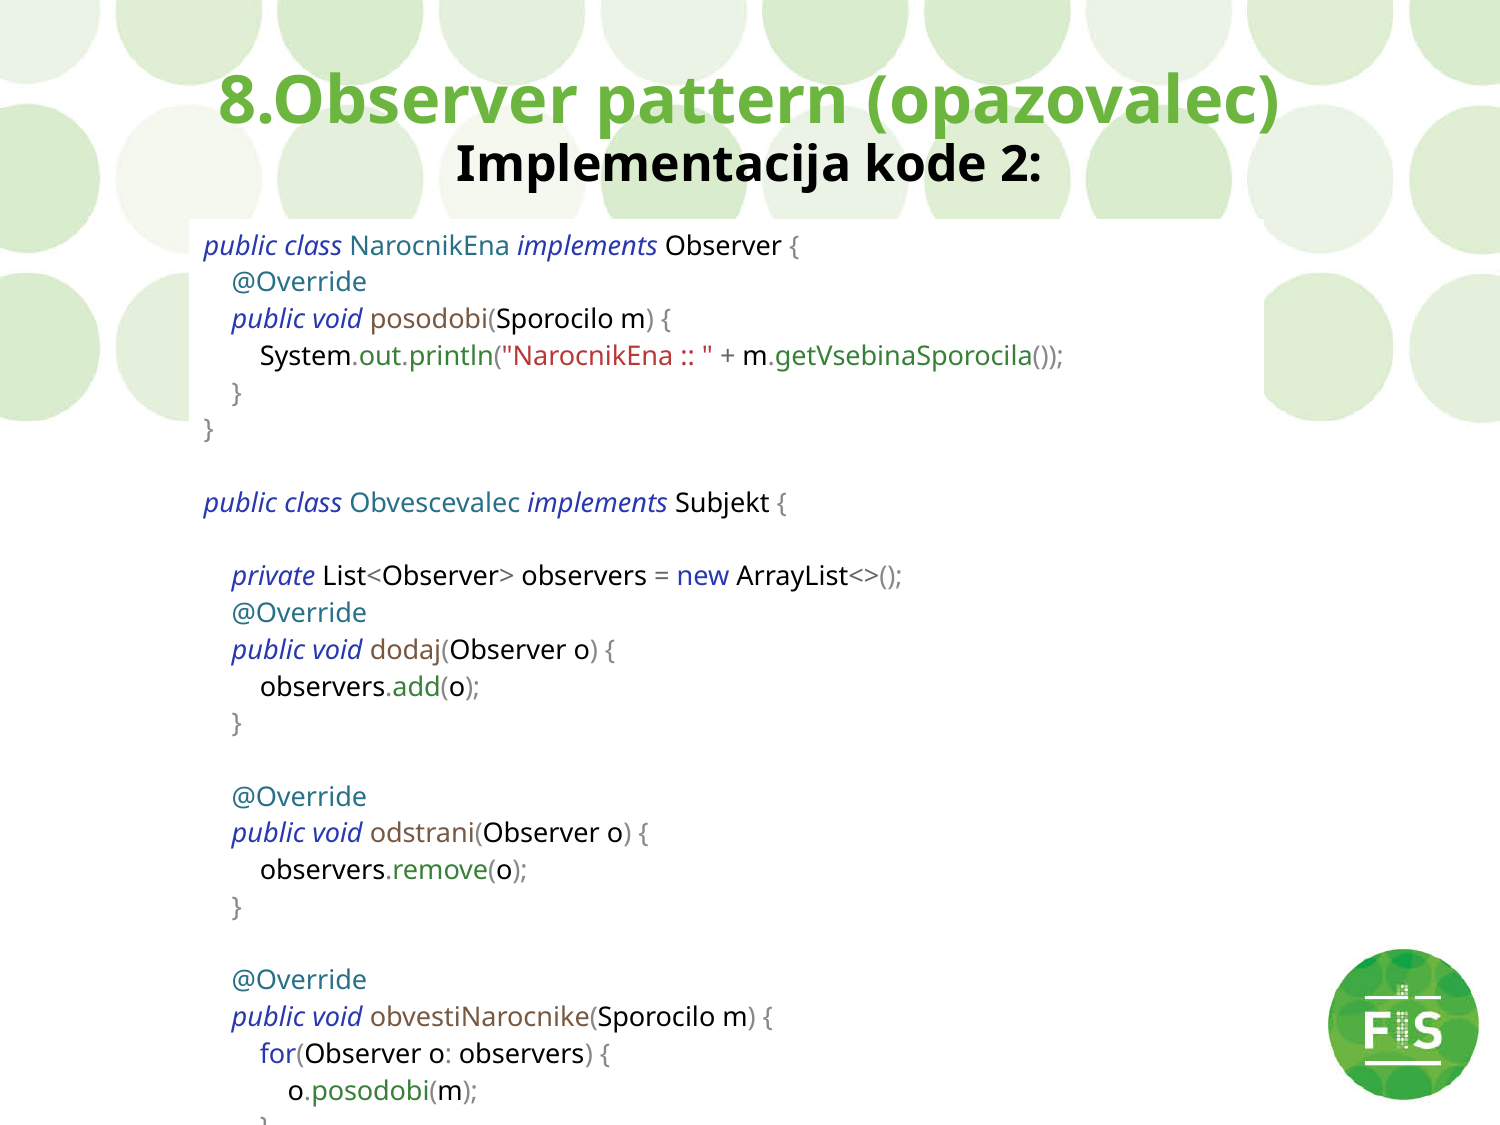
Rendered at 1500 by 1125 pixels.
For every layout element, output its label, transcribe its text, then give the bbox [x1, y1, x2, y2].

picture [0, 0, 1500, 1125]
text_box public class NarocnikEna implements Observer { @Override public void posodobi(Sporocilo m) { System.out.println("NarocnikEna :: " + m.getVsebinaSporocila()); } } public class Obvescevalec implements Subjekt { private List<Observer> observers = new ArrayList<>(); @Override public void dodaj(Observer o) { observers.add(o); } @Override public void odstrani(Observer o) { observers.remove(o); } @Override public void obvestiNarocnike(Sporocilo m) { for(Observer o: observers) { o.posodobi(m); } } } [188, 219, 1264, 1079]
title 8.Observer pattern (opazovalec) Implementacija kode 2: [75, 59, 1425, 233]
